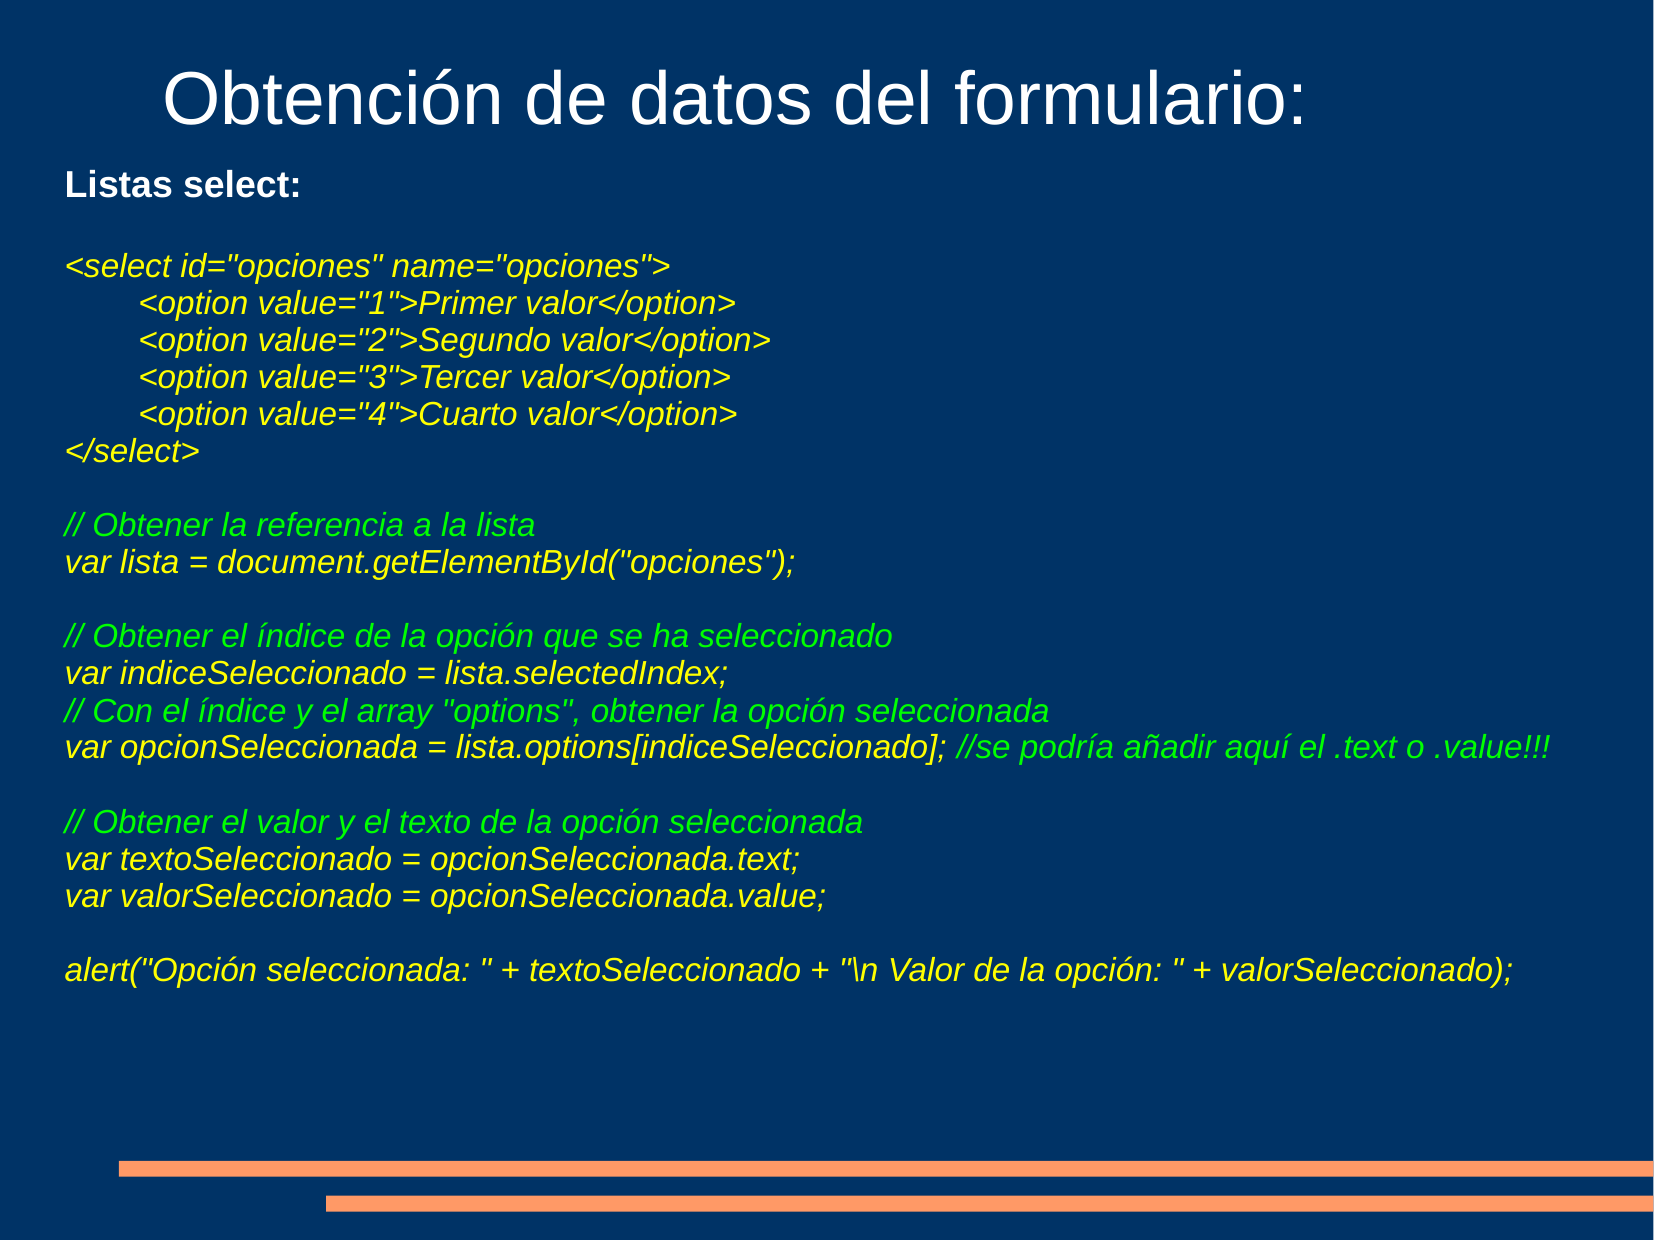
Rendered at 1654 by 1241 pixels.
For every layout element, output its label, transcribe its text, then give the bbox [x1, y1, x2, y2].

text_box Obtención de datos del formulario: [147, 48, 1619, 148]
text_box Listas select: <select id="opciones" name="opciones"> <option value="1">Primer valor</option> <option value="2">Segundo valor</option> <option value="3">Tercer valor</option> <option value="4">Cuarto valor</option> </select> // Obtener la referencia a la lista var lista = document.getElementById("opciones"); // Obtener el índice de la opción que se ha seleccionado var indiceSeleccionado = lista.selectedIndex; // Con el índice y el array "options", obtener la opción seleccionada var opcionSeleccionada = lista.options[indiceSeleccionado]; //se podría añadir aquí el .text o .value!!! // Obtener el valor y el texto de la opción seleccionada var textoSeleccionado = opcionSeleccionada.text; var valorSeleccionado = opcionSeleccionada.value; alert("Opción seleccionada: " + textoSeleccionado + "\n Valor de la opción: " + valorSeleccionado); [49, 156, 1575, 1033]
